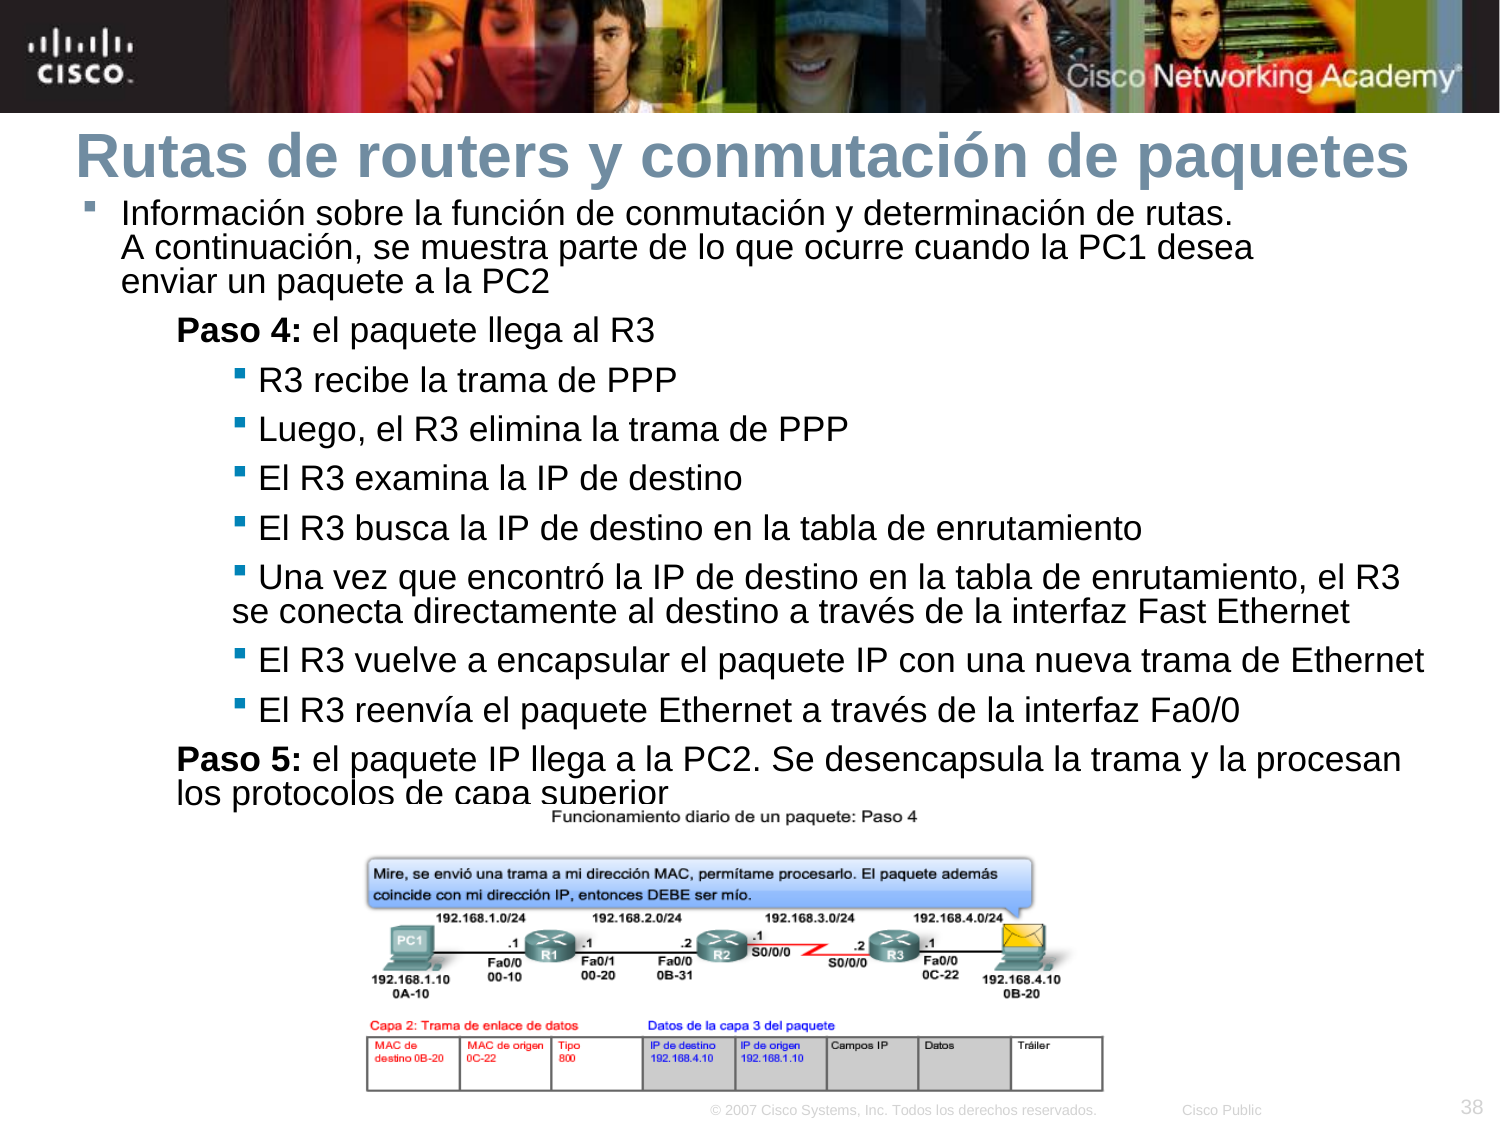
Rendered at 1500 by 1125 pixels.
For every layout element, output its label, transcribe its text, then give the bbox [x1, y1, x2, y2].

picture [359, 804, 1112, 1095]
title Rutas de routers y conmutación de paquetes [62, 59, 1463, 198]
list Información sobre la función de conmutación y determinación de rutas. A continuación, se muestra parte de lo que ocurre cuando la PC1 desea enviar un paquete a la PC2 Paso 4: el paquete llega al R3 R3 recibe la trama de PPP Luego, el R3 elimina la trama de PPP El R3 examina la IP de destino El R3 busca la IP de destino en la tabla de enrutamiento Una vez que encontró la IP de destino en la tabla de enrutamiento, el R3 se conecta directamente al destino a través de la interfaz Fast Ethernet El R3 vuelve a encapsular el paquete IP con una nueva trama de Ethernet El R3 reenvía el paquete Ethernet a través de la interfaz Fa0/0 Paso 5: el paquete IP llega a la PC2. Se desencapsula la trama y la procesan los protocolos de capa superior [68, 191, 1452, 1014]
picture [0, 0, 1500, 113]
